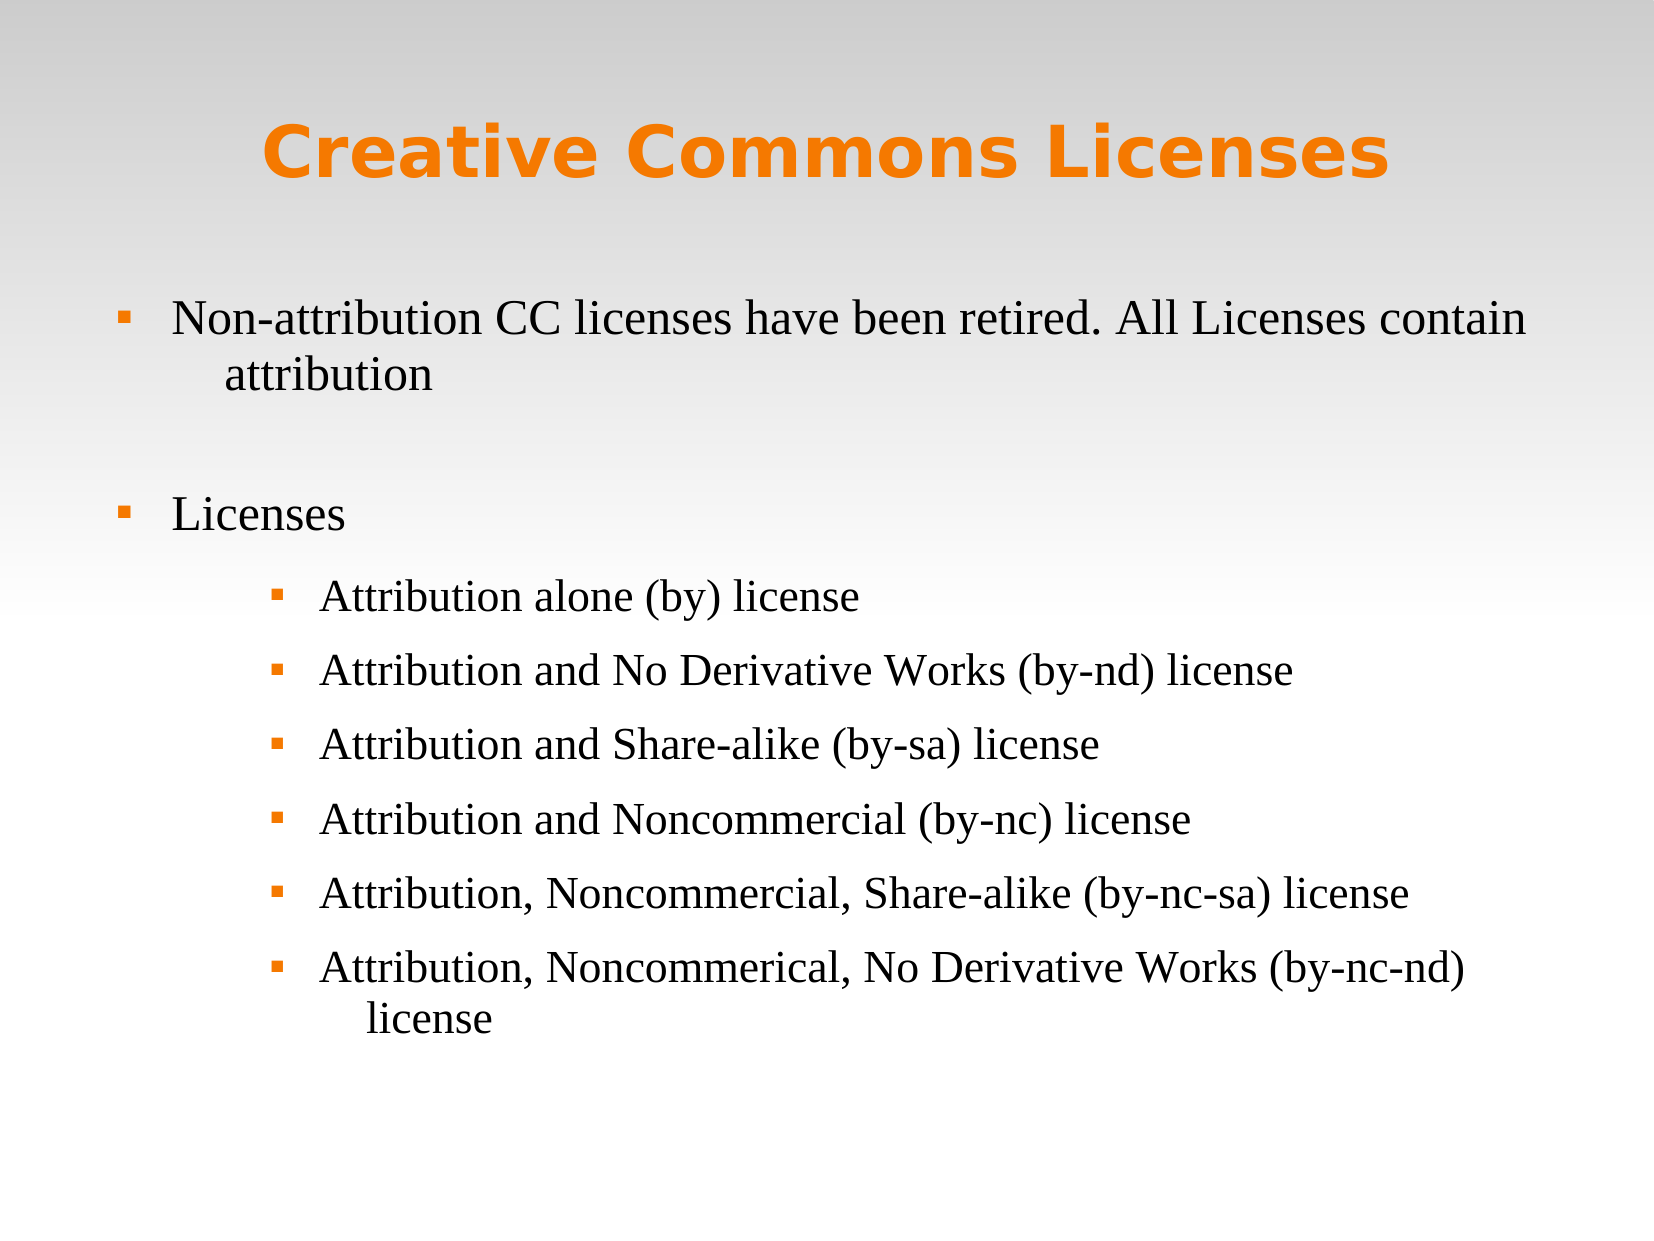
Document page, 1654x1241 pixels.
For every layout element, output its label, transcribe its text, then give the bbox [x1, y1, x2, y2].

title Creative Commons Licenses [82, 49, 1571, 257]
list Non-attribution CC licenses have been retired. All Licenses contain attribution Licenses Attribution alone (by) license Attribution and No Derivative Works (by-nd) license Attribution and Share-alike (by-sa) license Attribution and Noncommercial (by-nc) license Attribution, Noncommercial, Share-alike (by-nc-sa) license Attribution, Noncommerical, No Derivative Works (by-nc-nd) license [82, 290, 1571, 1109]
